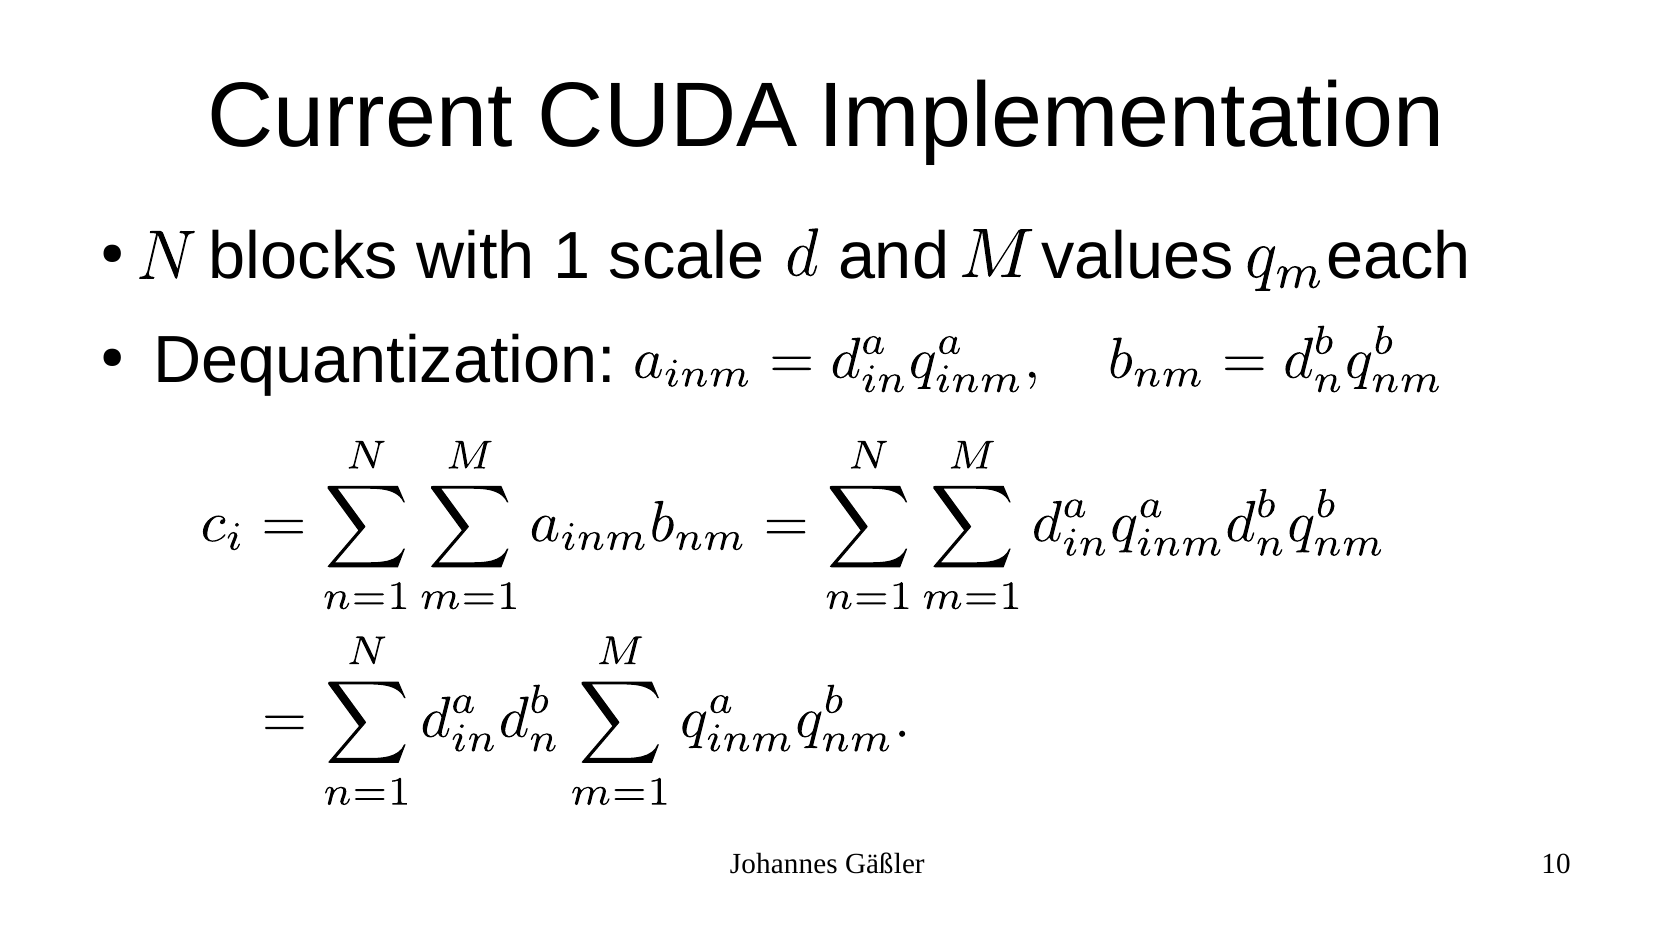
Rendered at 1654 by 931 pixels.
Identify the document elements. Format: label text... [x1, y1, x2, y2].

picture [259, 634, 908, 808]
picture [632, 325, 1439, 393]
picture [785, 228, 819, 277]
title Current CUDA Implementation [82, 37, 1571, 193]
picture [1245, 246, 1321, 292]
picture [136, 230, 195, 279]
list blocks with 1 scale and values each Dequantization: [82, 217, 1571, 758]
picture [958, 229, 1033, 278]
picture [198, 438, 1384, 612]
